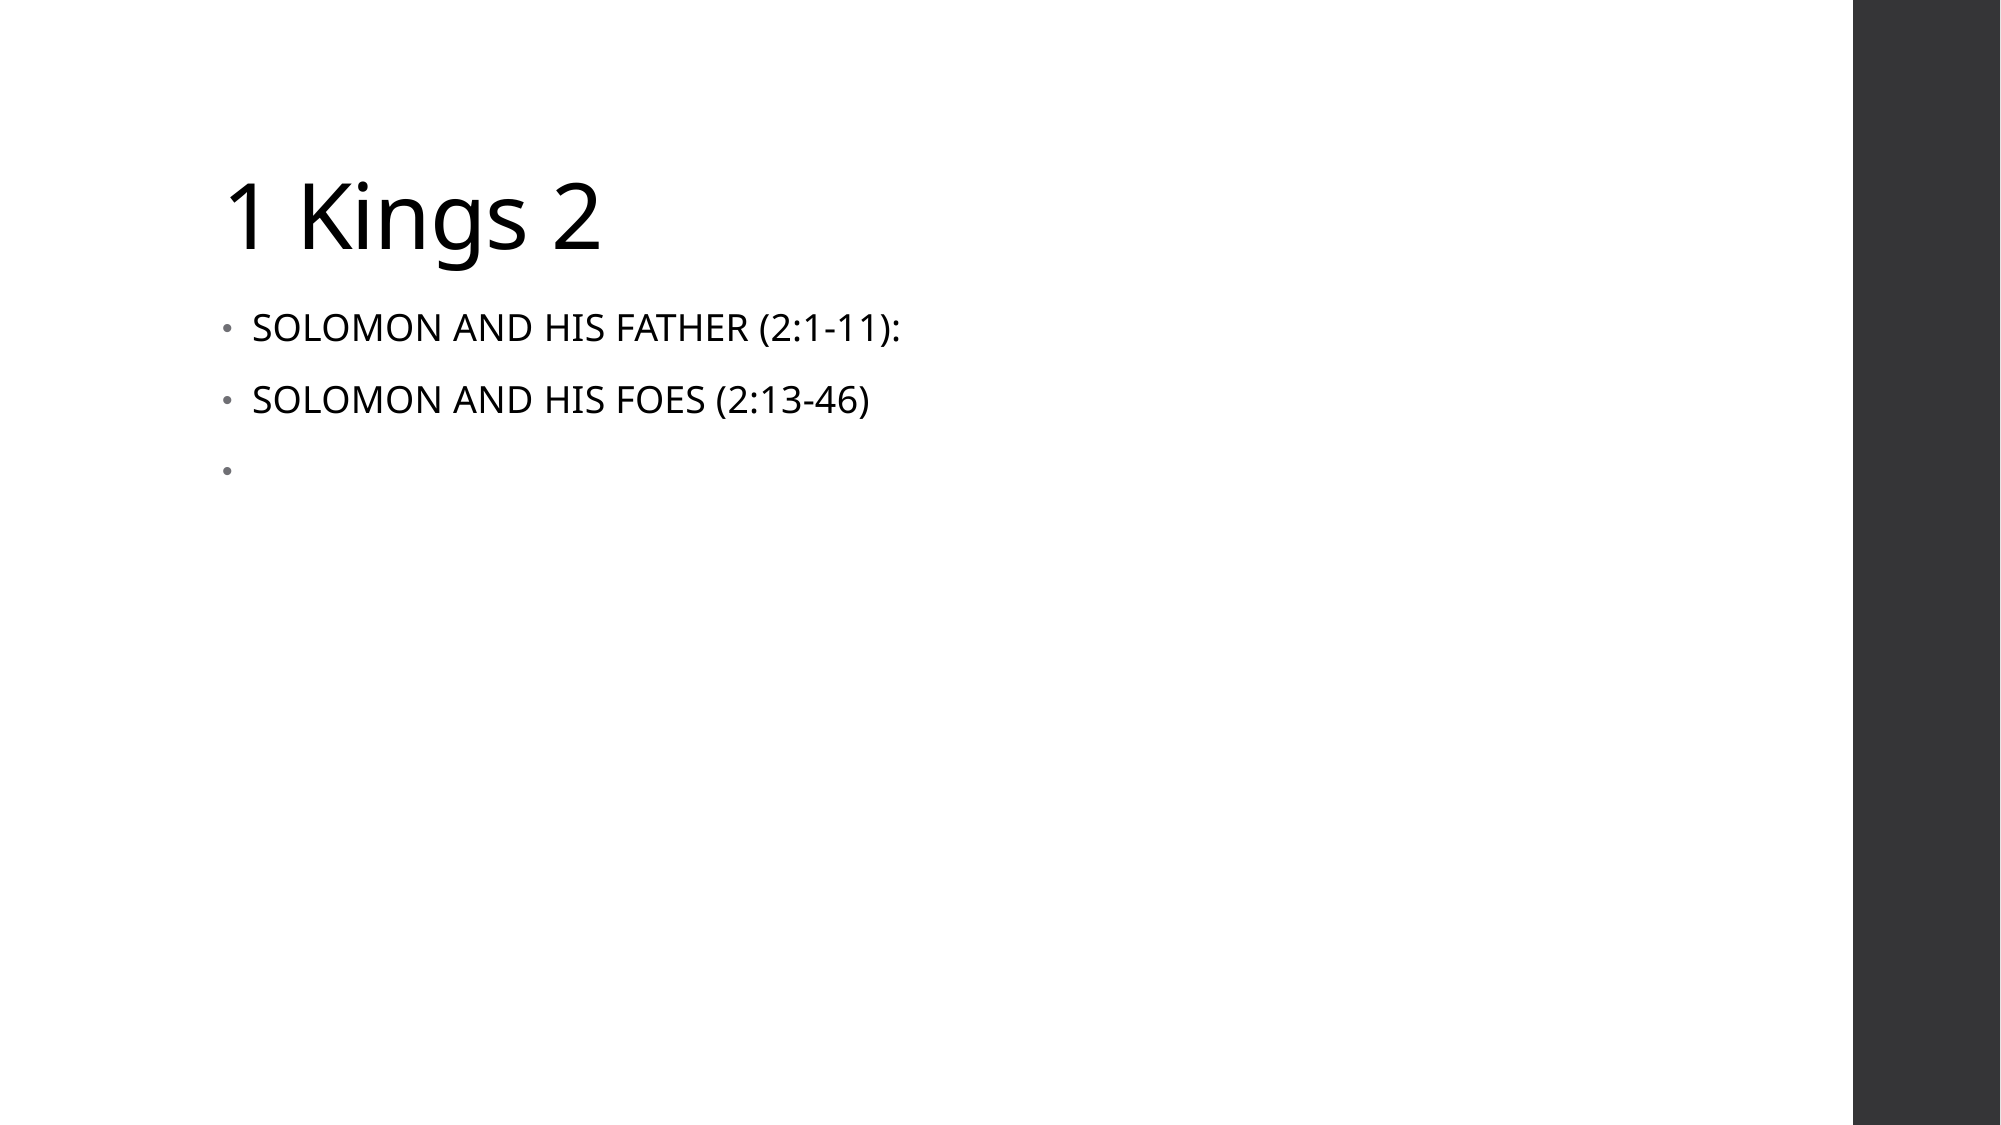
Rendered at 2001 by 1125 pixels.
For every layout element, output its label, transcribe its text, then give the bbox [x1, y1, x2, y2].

list SOLOMON AND HIS FATHER (2:1-11): SOLOMON AND HIS FOES (2:13-46) [206, 299, 1617, 1014]
title 1 Kings 2 [206, 60, 1797, 278]
